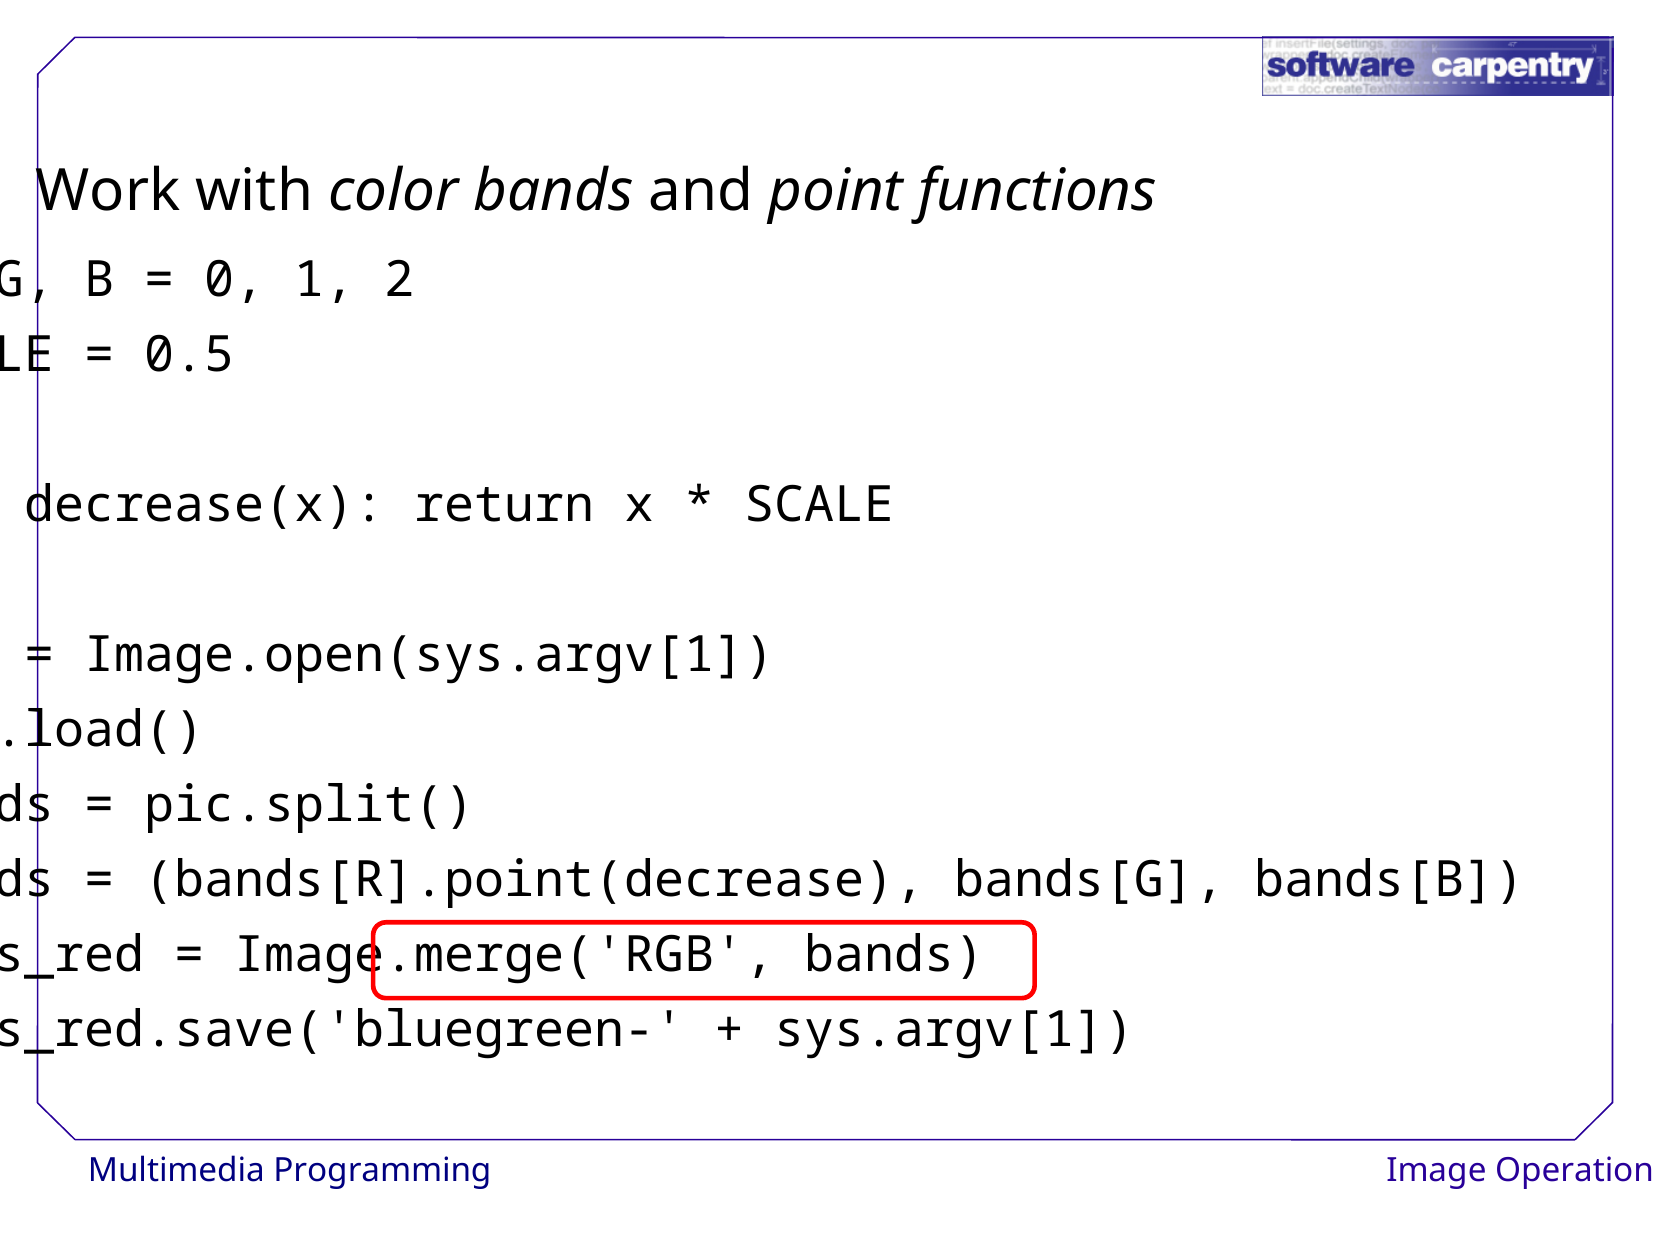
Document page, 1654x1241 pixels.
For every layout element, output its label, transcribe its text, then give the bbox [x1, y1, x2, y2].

text_box R, G, B = 0, 1, 2 SCALE = 0.5 def decrease(x): return x * SCALE pic = Image.open(sys.argv[1]) pic.load() bands = pic.split() bands = (bands[R].point(decrease), bands[G], bands[B]) less_red = Image.merge('RGB', bands) less_red.save('bluegreen-' + sys.argv[1]) [0, 223, 1654, 1065]
text_box Work with color bands and point functions [20, 109, 1322, 223]
picture [1262, 36, 1614, 96]
